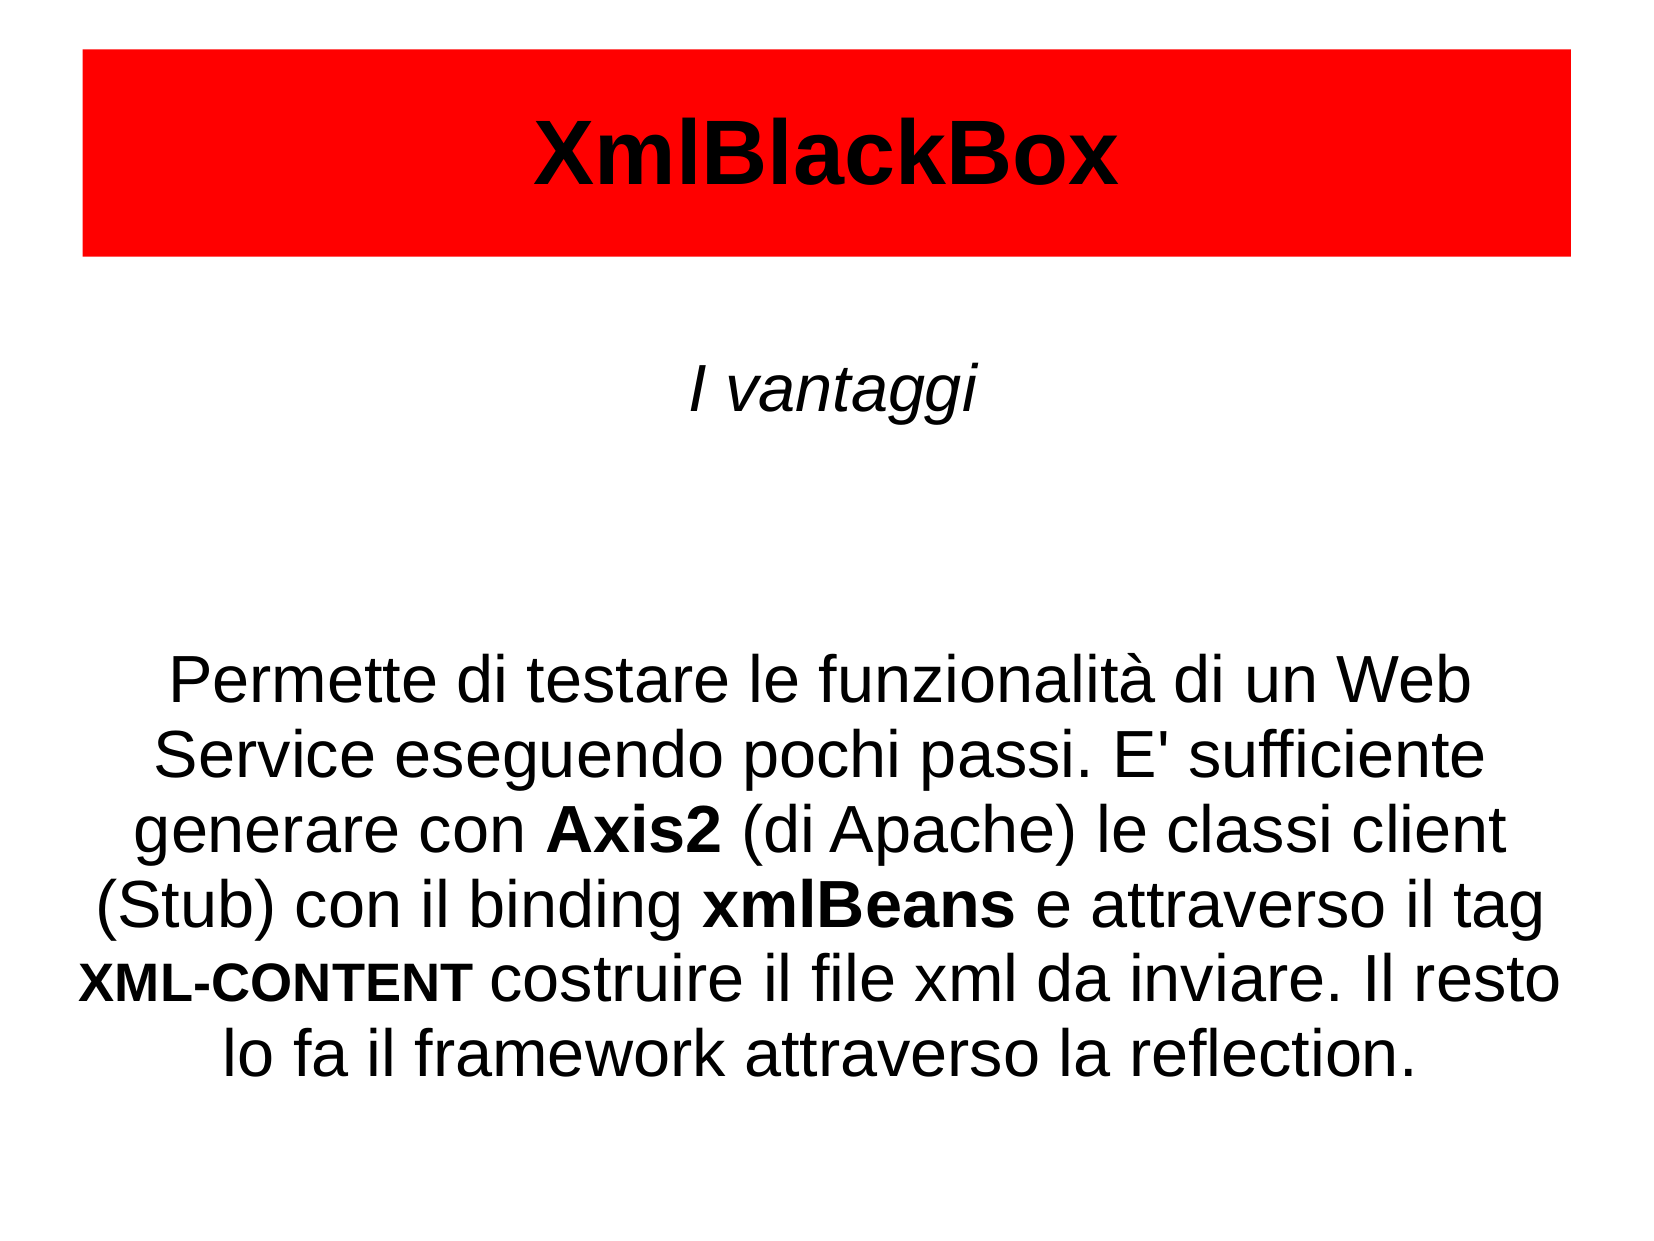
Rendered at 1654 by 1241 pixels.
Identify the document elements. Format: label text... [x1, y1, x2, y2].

title XmlBlackBox [82, 49, 1571, 257]
text_box I vantaggi [88, 295, 1577, 482]
subtitle Permette di testare le funzionalità di un Web Service eseguendo pochi passi. E' sufficiente generare con Axis2 (di Apache) le classi client (Stub) con il binding xmlBeans e attraverso il tag XML-CONTENT costruire il file xml da inviare. Il resto lo fa il framework attraverso la reflection. [76, 581, 1565, 1152]
